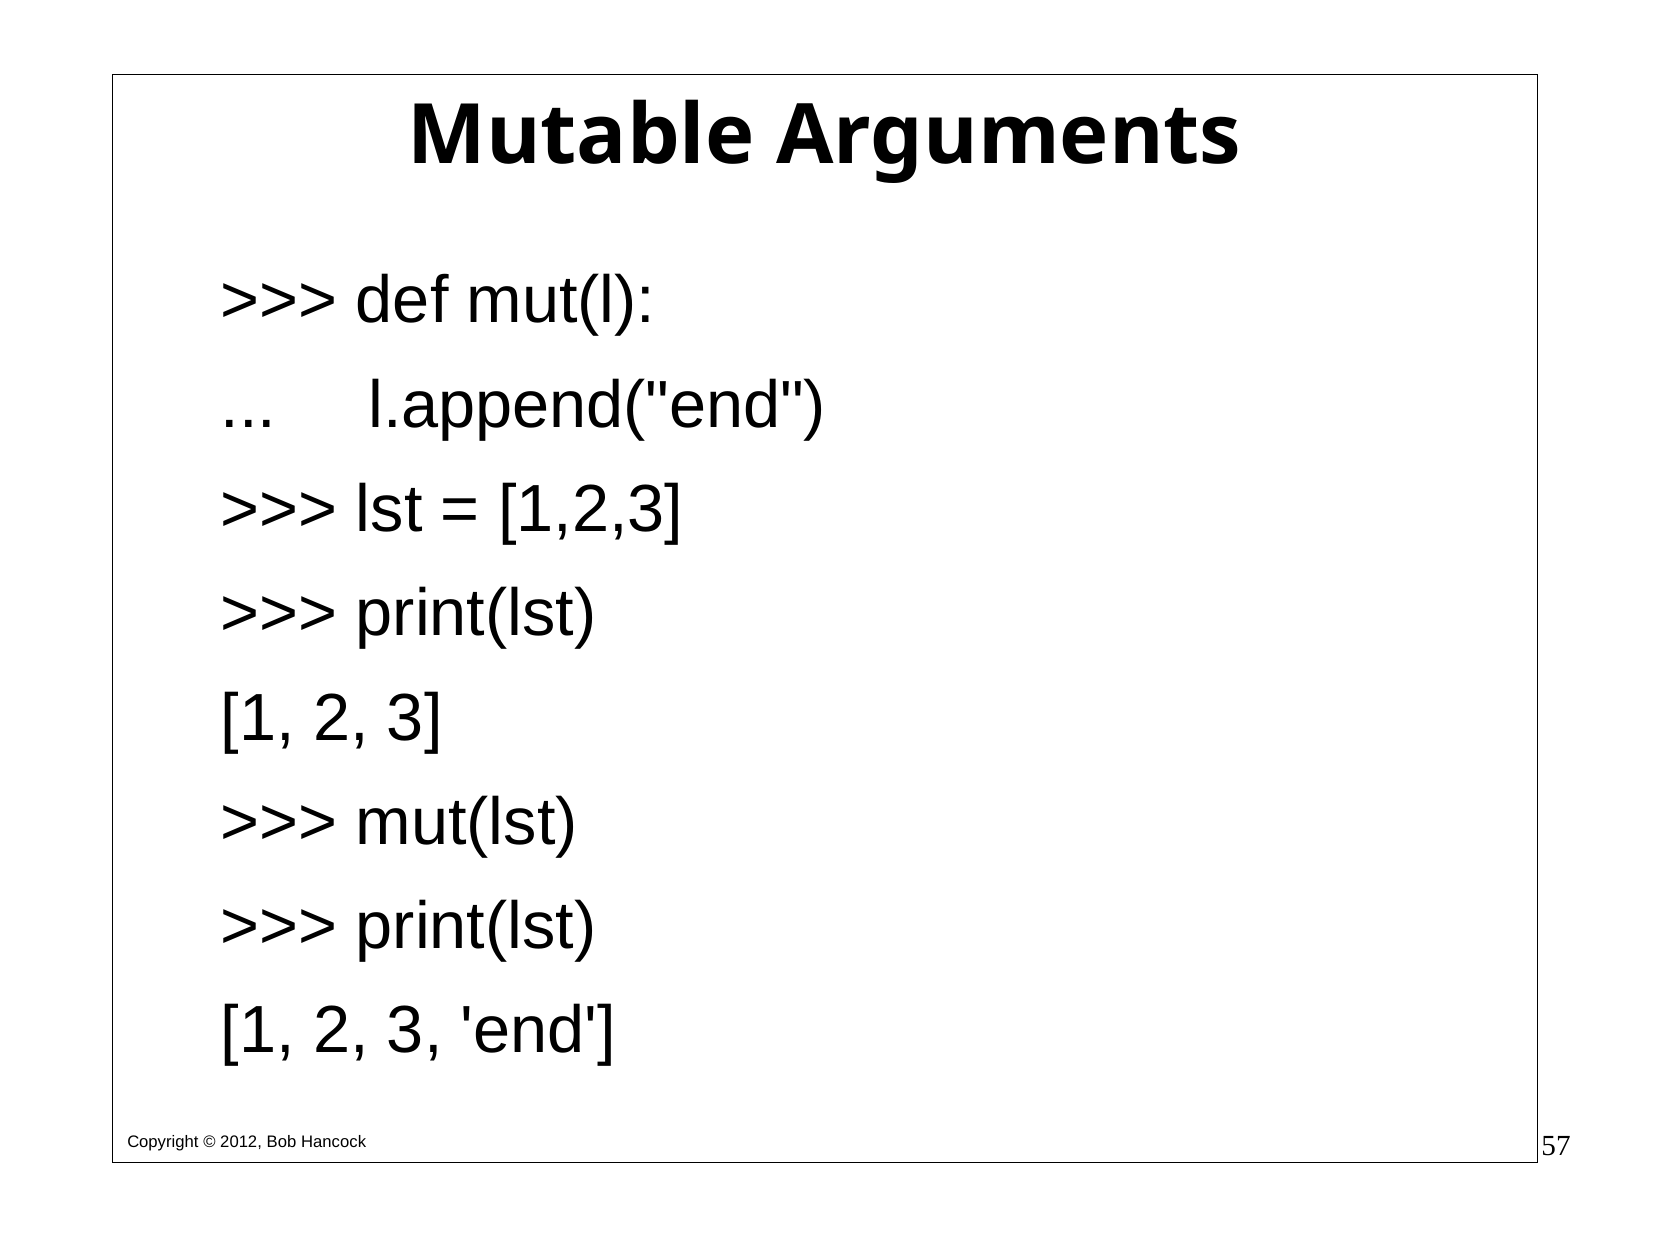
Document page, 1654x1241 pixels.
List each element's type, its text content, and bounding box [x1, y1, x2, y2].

list >>> def mut(l): ... l.append("end") >>> lst = [1,2,3] >>> print(lst) [1, 2, 3] >>> mut(lst) >>> print(lst) [1, 2, 3, 'end'] [150, 262, 1501, 1126]
text_box Copyright © 2012, Bob Hancock [112, 1125, 382, 1159]
title Mutable Arguments [112, 75, 1538, 188]
